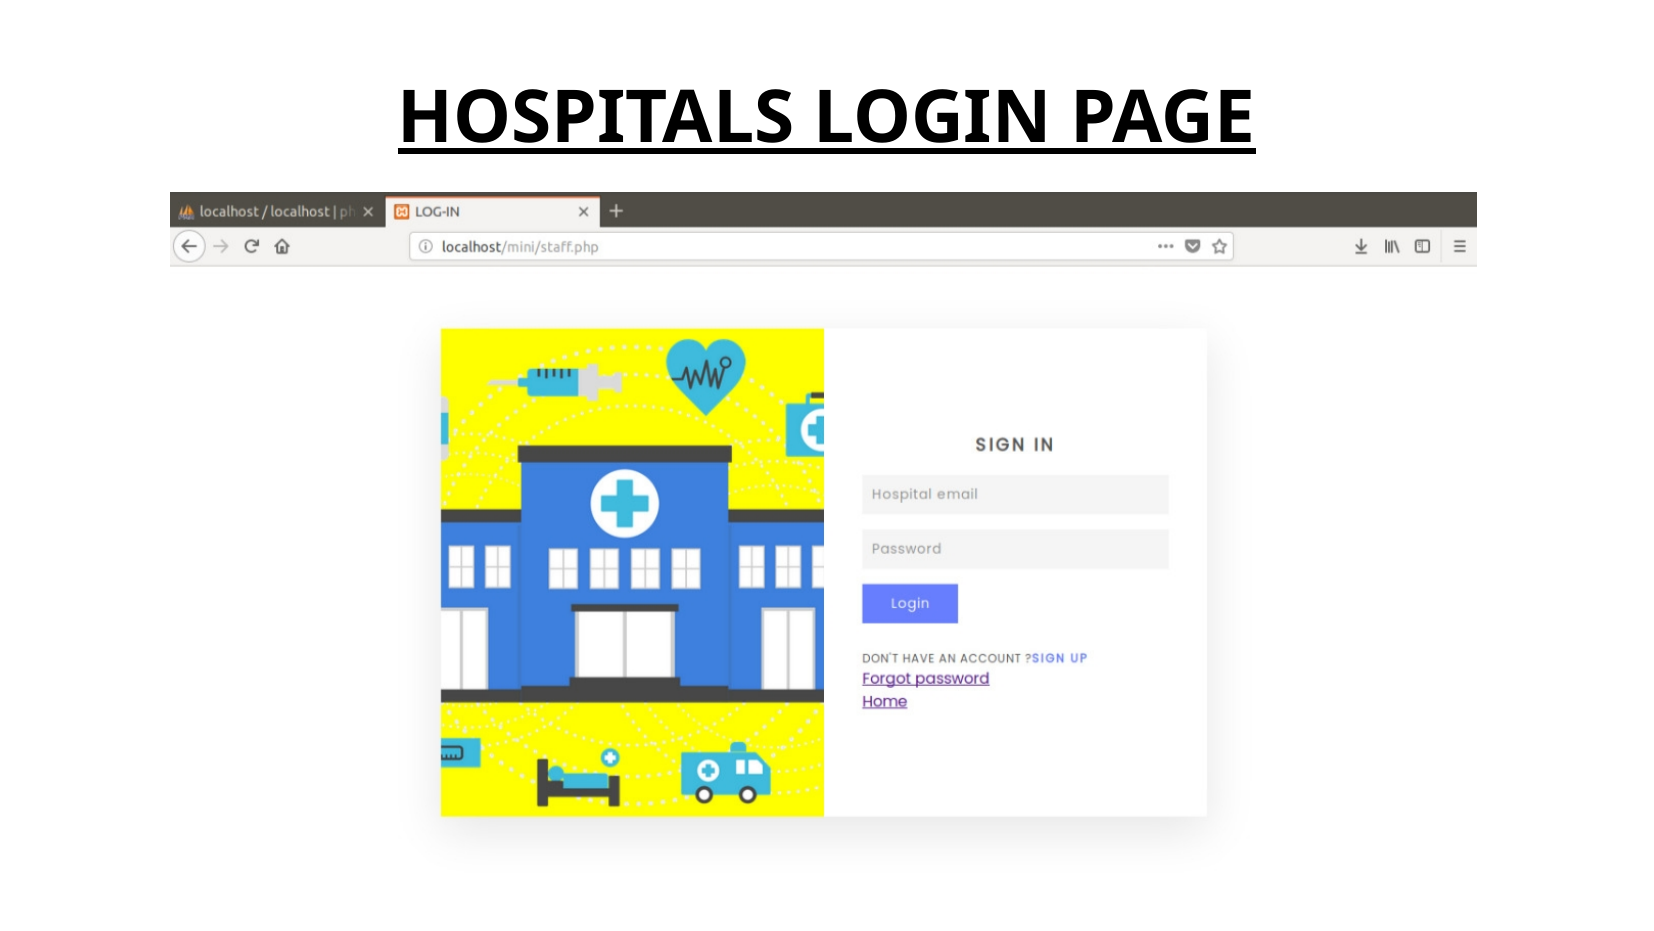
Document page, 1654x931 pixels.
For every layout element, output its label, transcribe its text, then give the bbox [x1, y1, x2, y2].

picture [170, 192, 1477, 877]
title HOSPITALS LOGIN PAGE [82, 37, 1571, 193]
